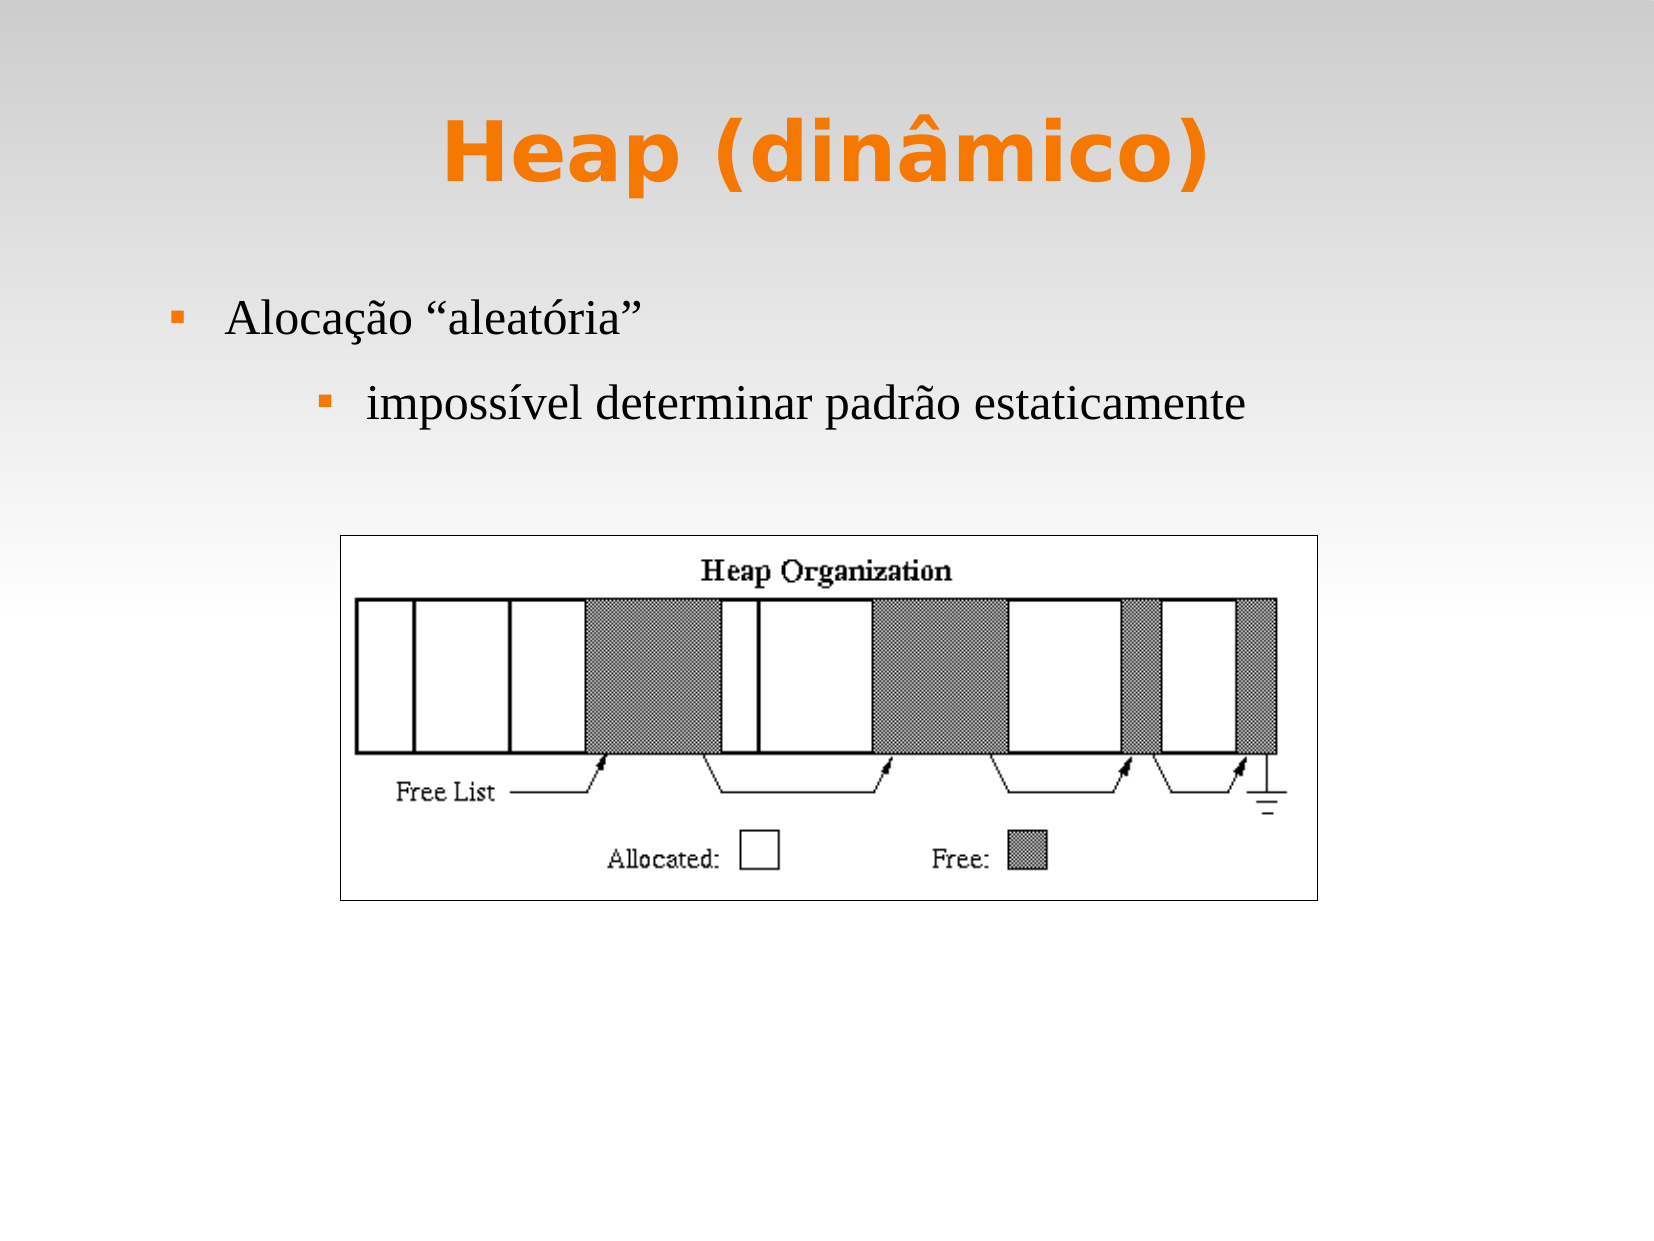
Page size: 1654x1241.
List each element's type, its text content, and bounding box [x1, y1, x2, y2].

title Heap (dinâmico) [82, 49, 1571, 257]
list Alocação “aleatória” impossível determinar padrão estaticamente [82, 290, 1571, 1109]
picture [340, 535, 1318, 901]
